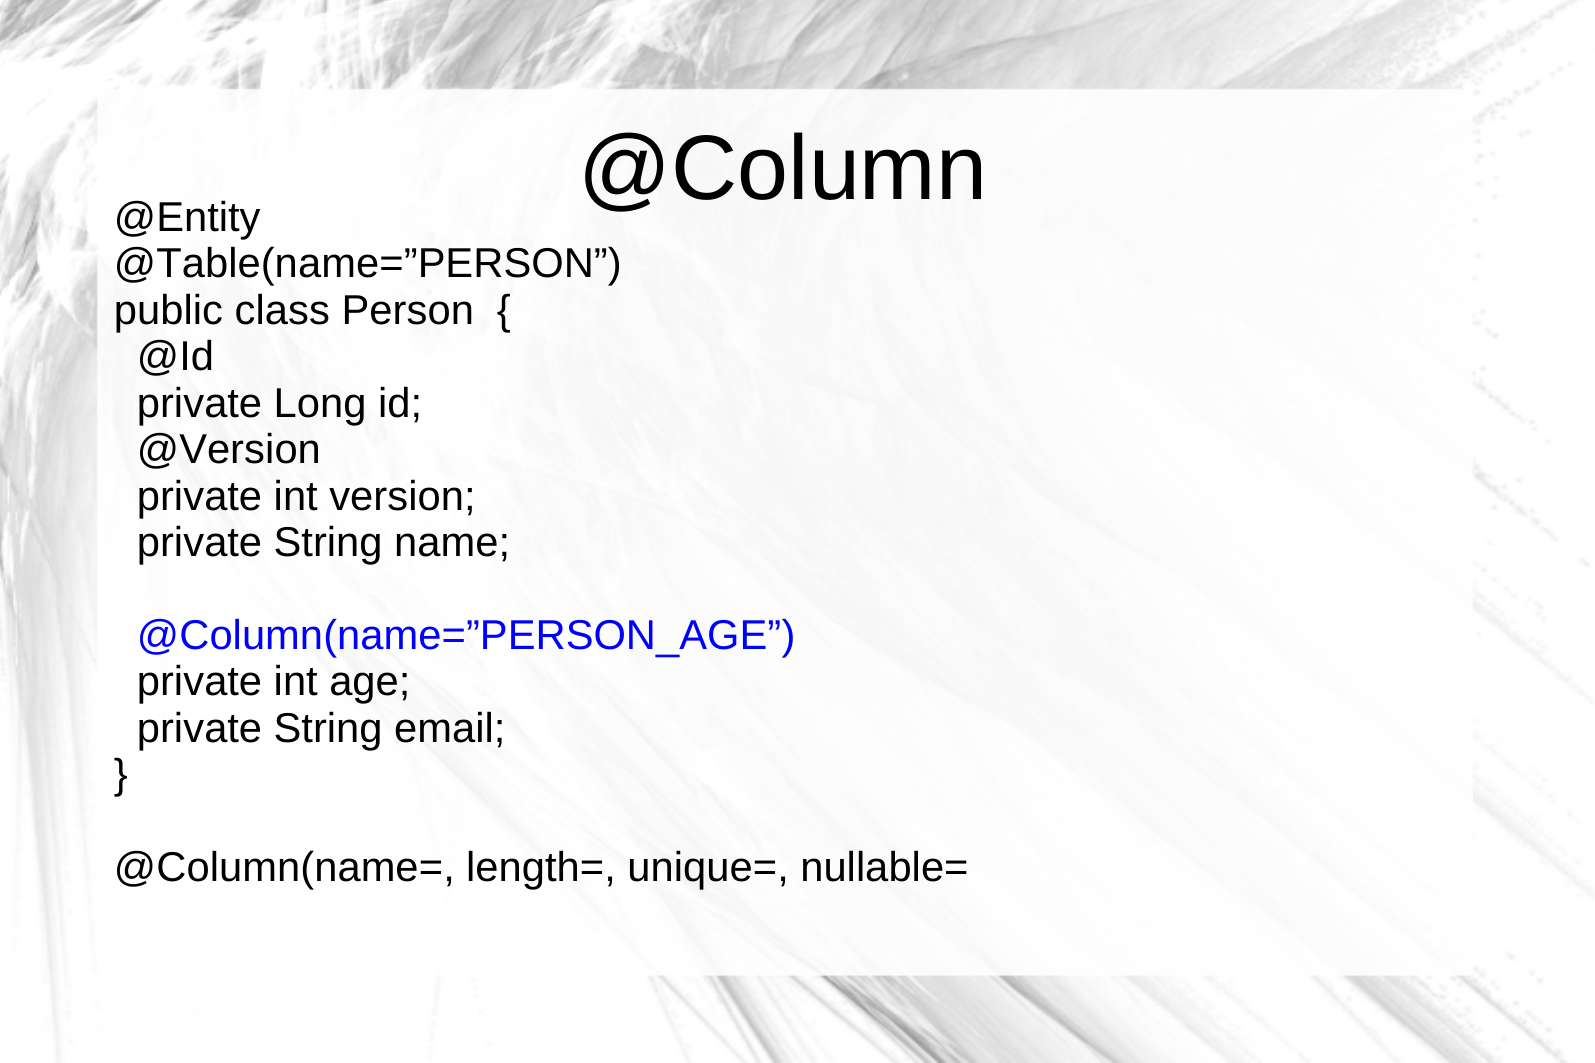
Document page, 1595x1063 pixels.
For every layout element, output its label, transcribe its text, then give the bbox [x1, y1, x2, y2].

title @Column [113, 96, 1453, 241]
picture [0, 0, 1595, 1063]
subtitle @Entity @Table(name=”PERSON”) public class Person { @Id private Long id; @Version private int version; private String name; @Column(name=”PERSON_AGE”) private int age; private String email; } @Column(name=, length=, unique=, nullable= [113, 191, 1034, 893]
